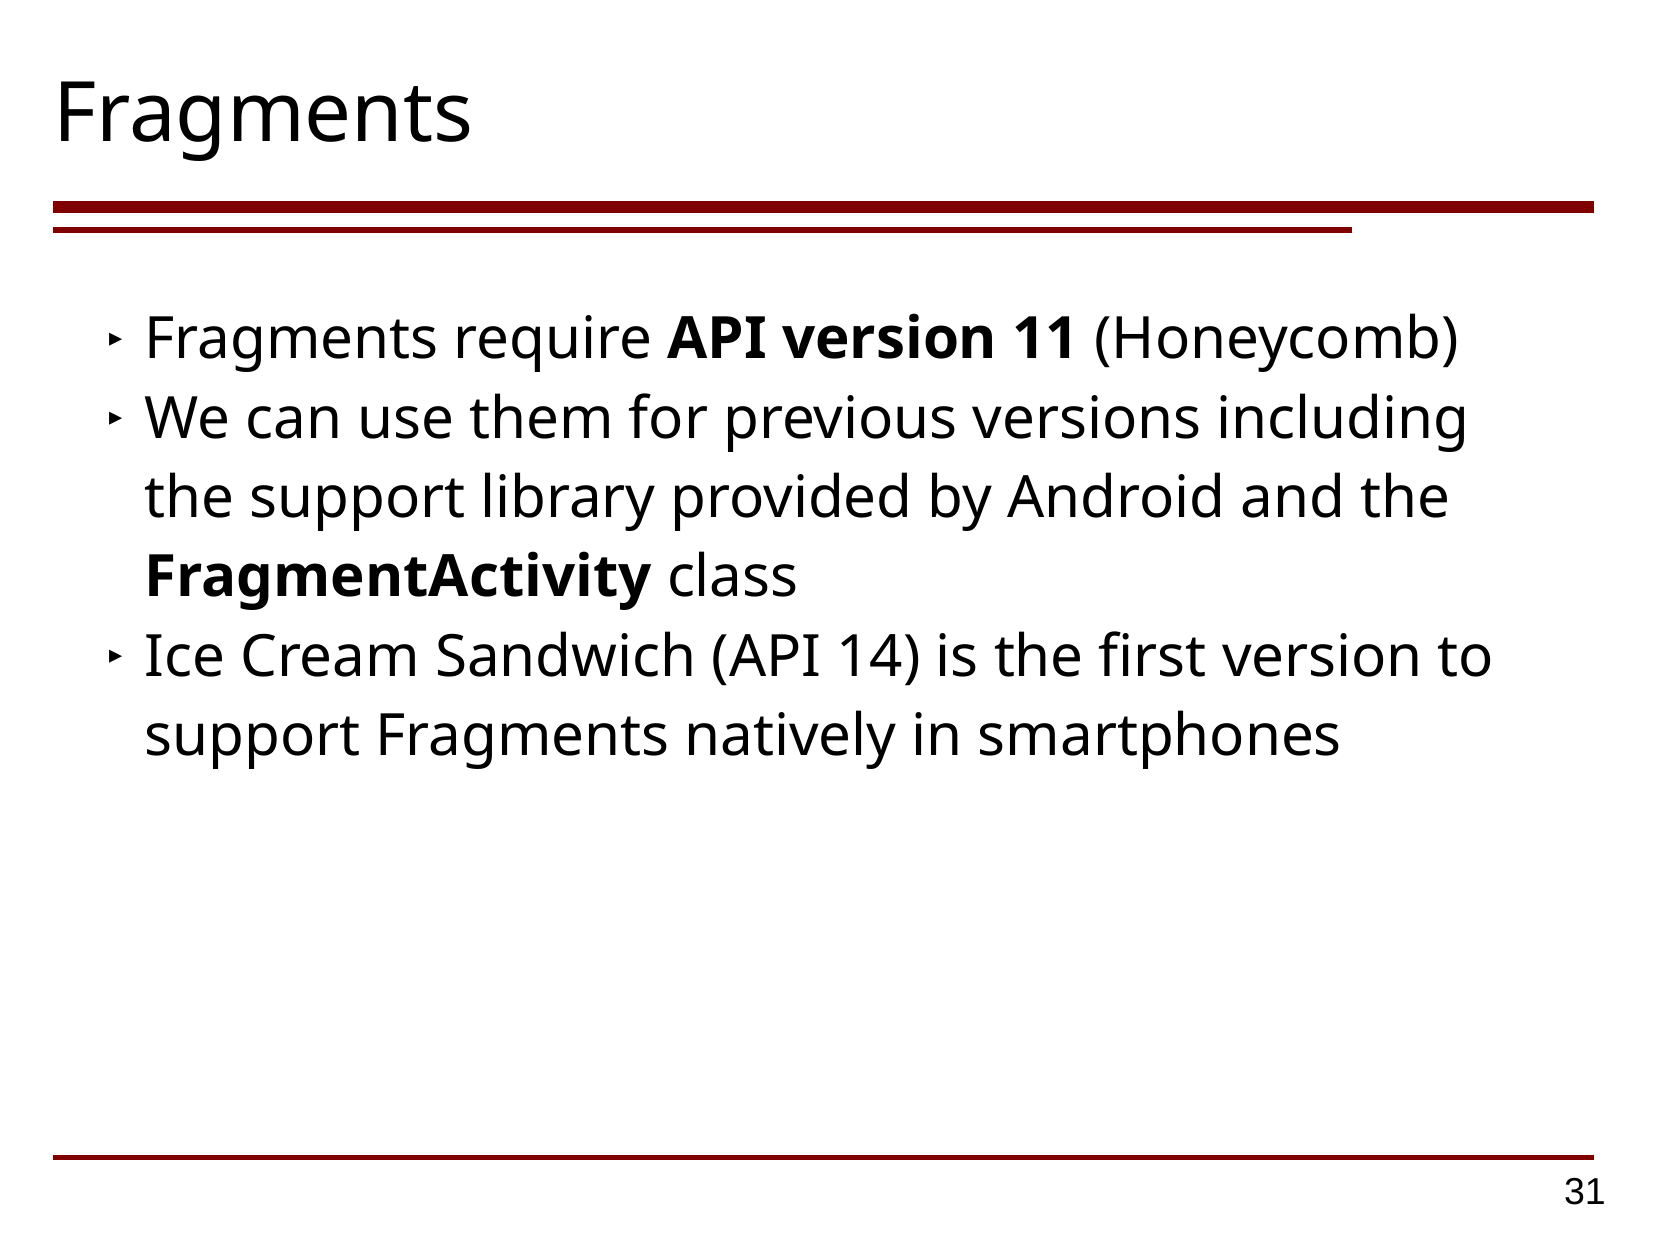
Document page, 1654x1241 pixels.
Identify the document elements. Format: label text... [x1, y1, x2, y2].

text_box Fragments require API version 11 (Honeycomb) We can use them for previous versions including the support library provided by Android and the FragmentActivity class Ice Cream Sandwich (API 14) is the first version to support Fragments natively in smartphones [59, 289, 1589, 1217]
text_box <número> [35, 1163, 1654, 1221]
subtitle Fragments [53, 48, 1542, 172]
